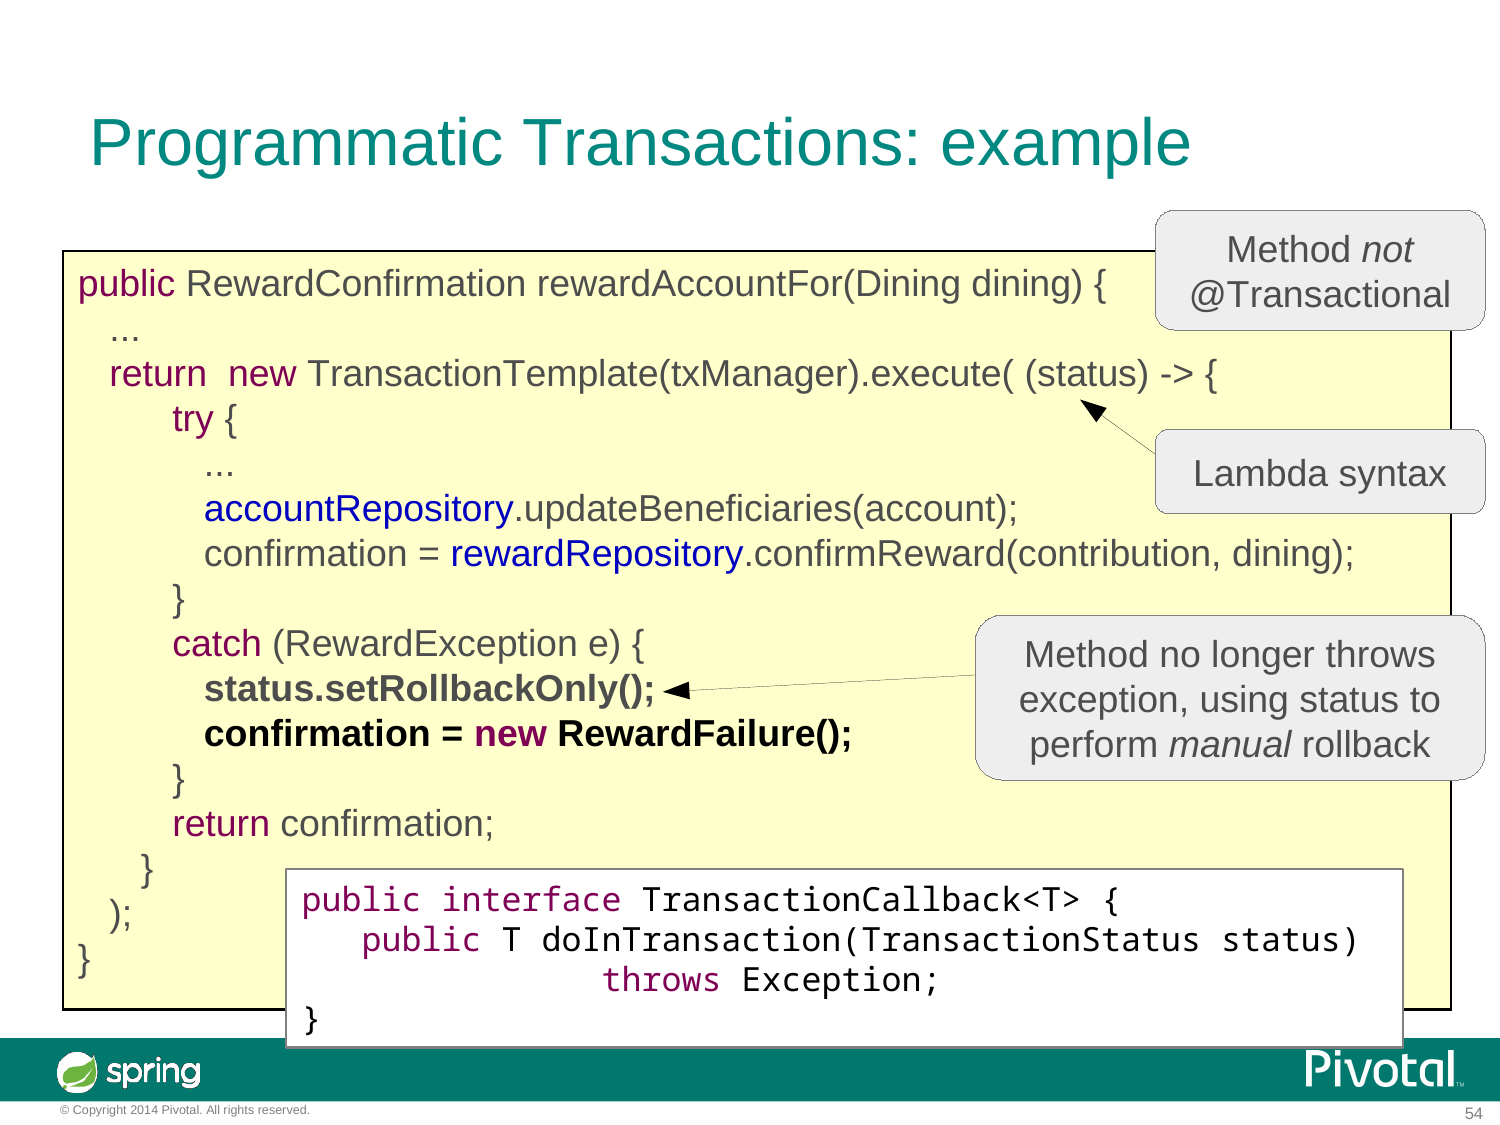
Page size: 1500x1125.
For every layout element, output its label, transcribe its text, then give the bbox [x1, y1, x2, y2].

text_box Method not @Transactional [1155, 210, 1486, 331]
text_box Method no longer throws exception, using status to perform manual rollback [975, 615, 1486, 781]
text_box Lambda syntax [1155, 429, 1486, 514]
picture [32, 1041, 210, 1103]
text_box public interface TransactionCallback<T> { public T doInTransaction(TransactionStatus status) throws Exception; } [285, 869, 1404, 1048]
title Programmatic Transactions: example [75, 44, 1426, 233]
picture [1306, 1050, 1464, 1087]
text_box public RewardConfirmation rewardAccountFor(Dining dining) { ... return new TransactionTemplate(txManager).execute( (status) -> { try { ... accountRepository.updateBeneficiaries(account); confirmation = rewardRepository.confirmReward(contribution, dining); } catch (RewardException e) { status.setRollbackOnly(); confirmation = new RewardFailure(); } return confirmation; } ); } [63, 251, 1451, 1010]
